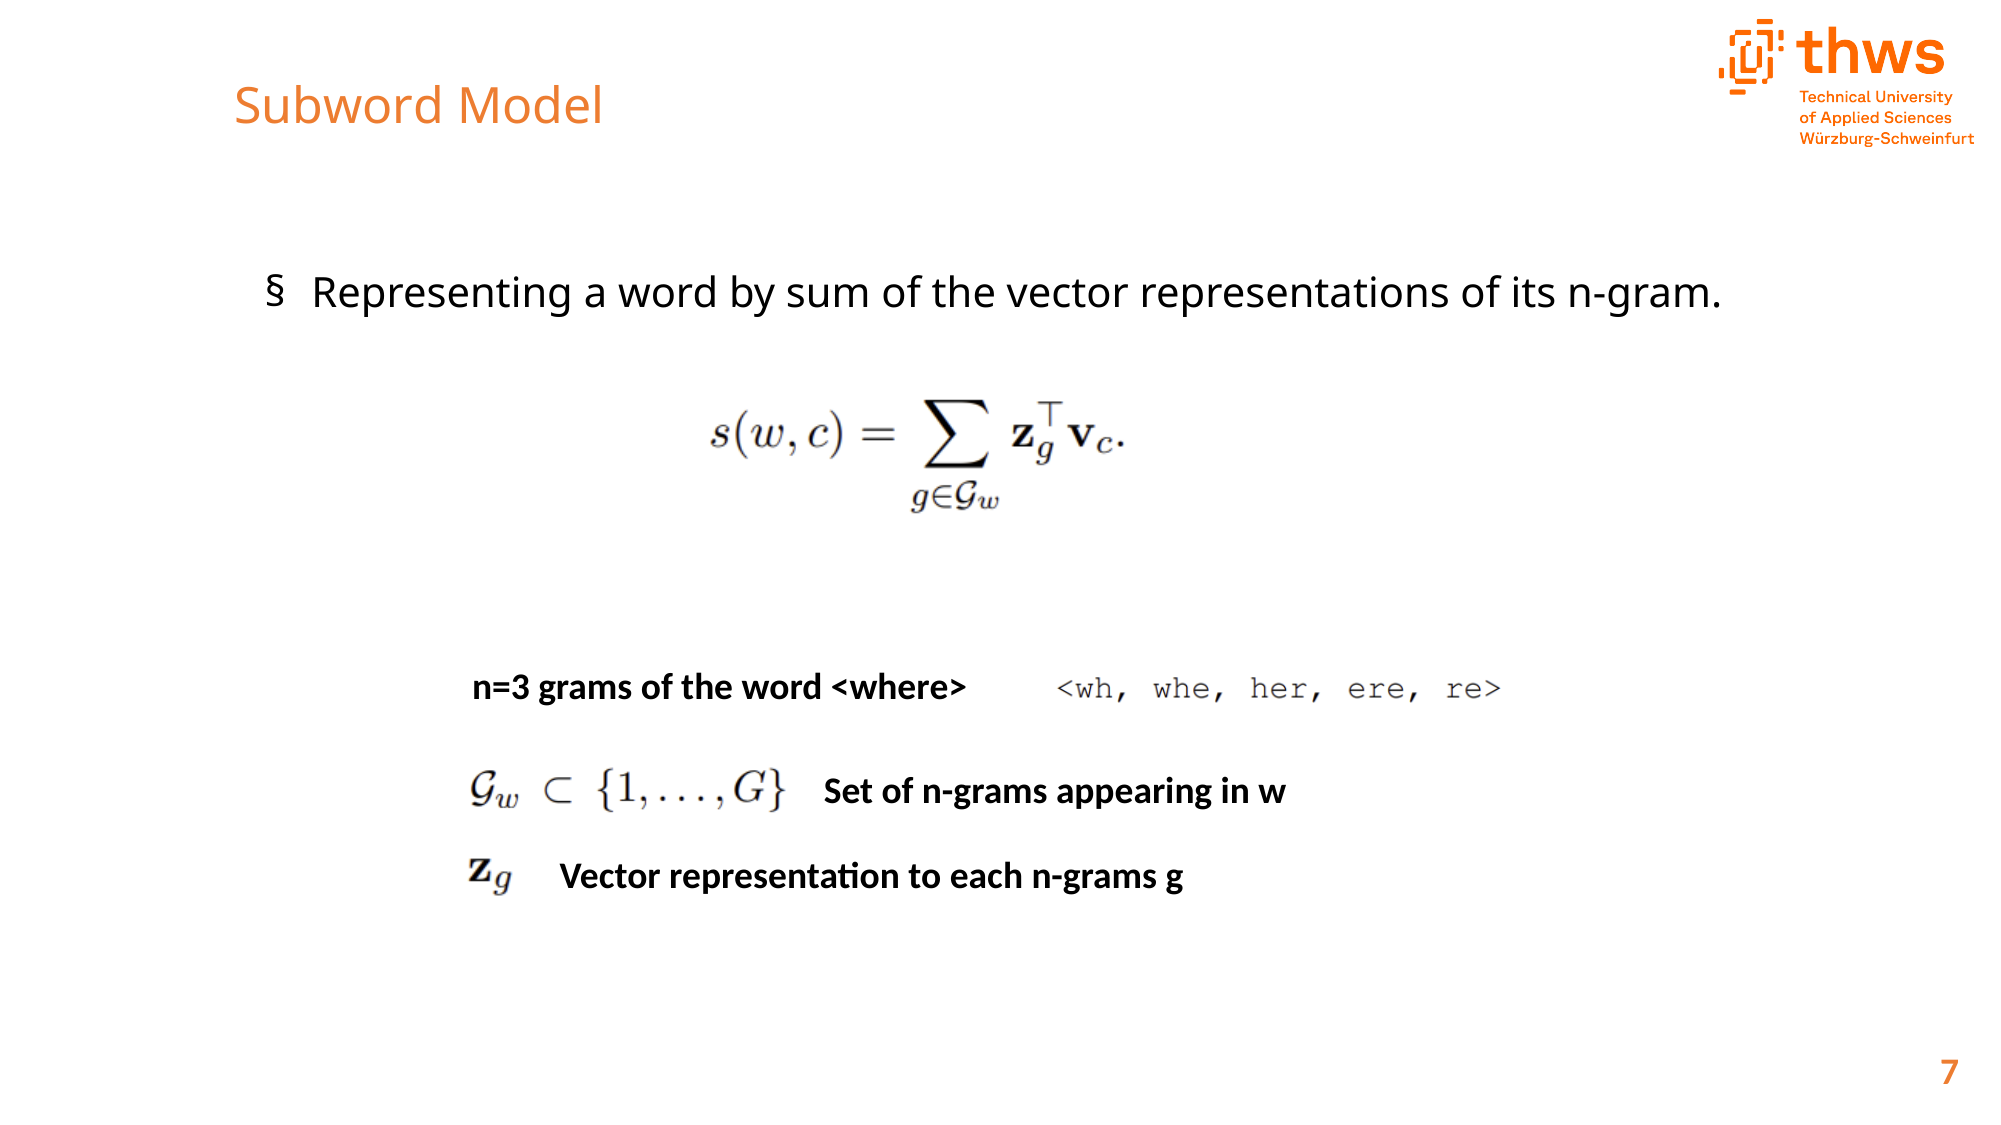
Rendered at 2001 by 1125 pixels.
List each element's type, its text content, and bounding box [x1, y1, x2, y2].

text_box n=3 grams of the word <where> [457, 654, 1040, 716]
picture [463, 843, 522, 907]
picture [691, 363, 1179, 532]
text_box Vector representation to each n-grams g [544, 843, 1229, 904]
text_box Representing a word by sum of the vector representations of its n-gram. [249, 257, 1790, 324]
text_box 7 [1925, 1039, 2000, 1100]
picture [1702, 2, 2000, 169]
picture [463, 758, 787, 822]
text_box Subword Model [219, 66, 1000, 143]
picture [1040, 655, 1504, 723]
text_box Set of n-grams appearing in w [808, 758, 1338, 819]
